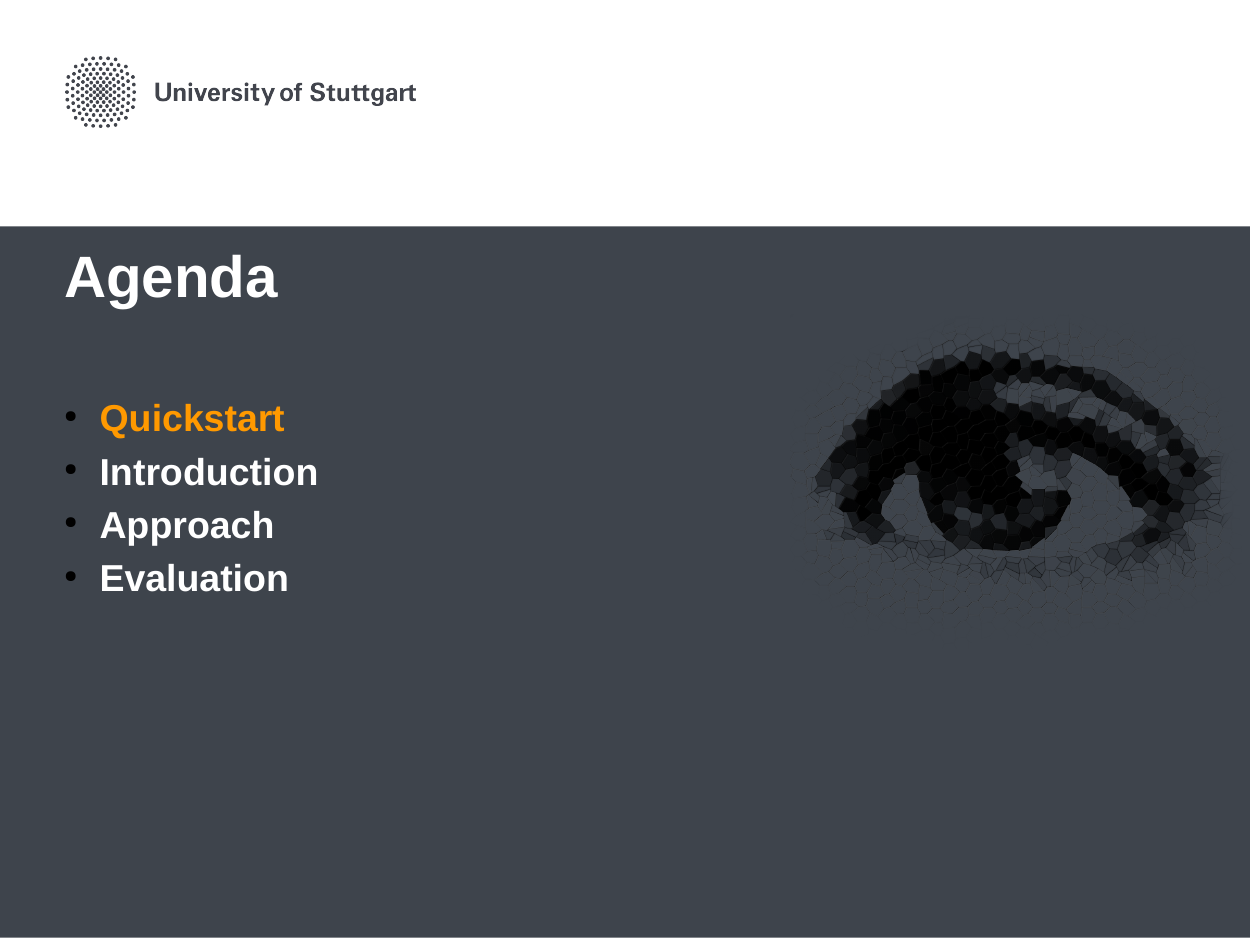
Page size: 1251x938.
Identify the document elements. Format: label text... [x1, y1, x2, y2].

picture [65, 56, 416, 128]
list Agenda Quickstart Introduction Approach Evaluation [64, 247, 1171, 744]
picture [790, 314, 1242, 649]
